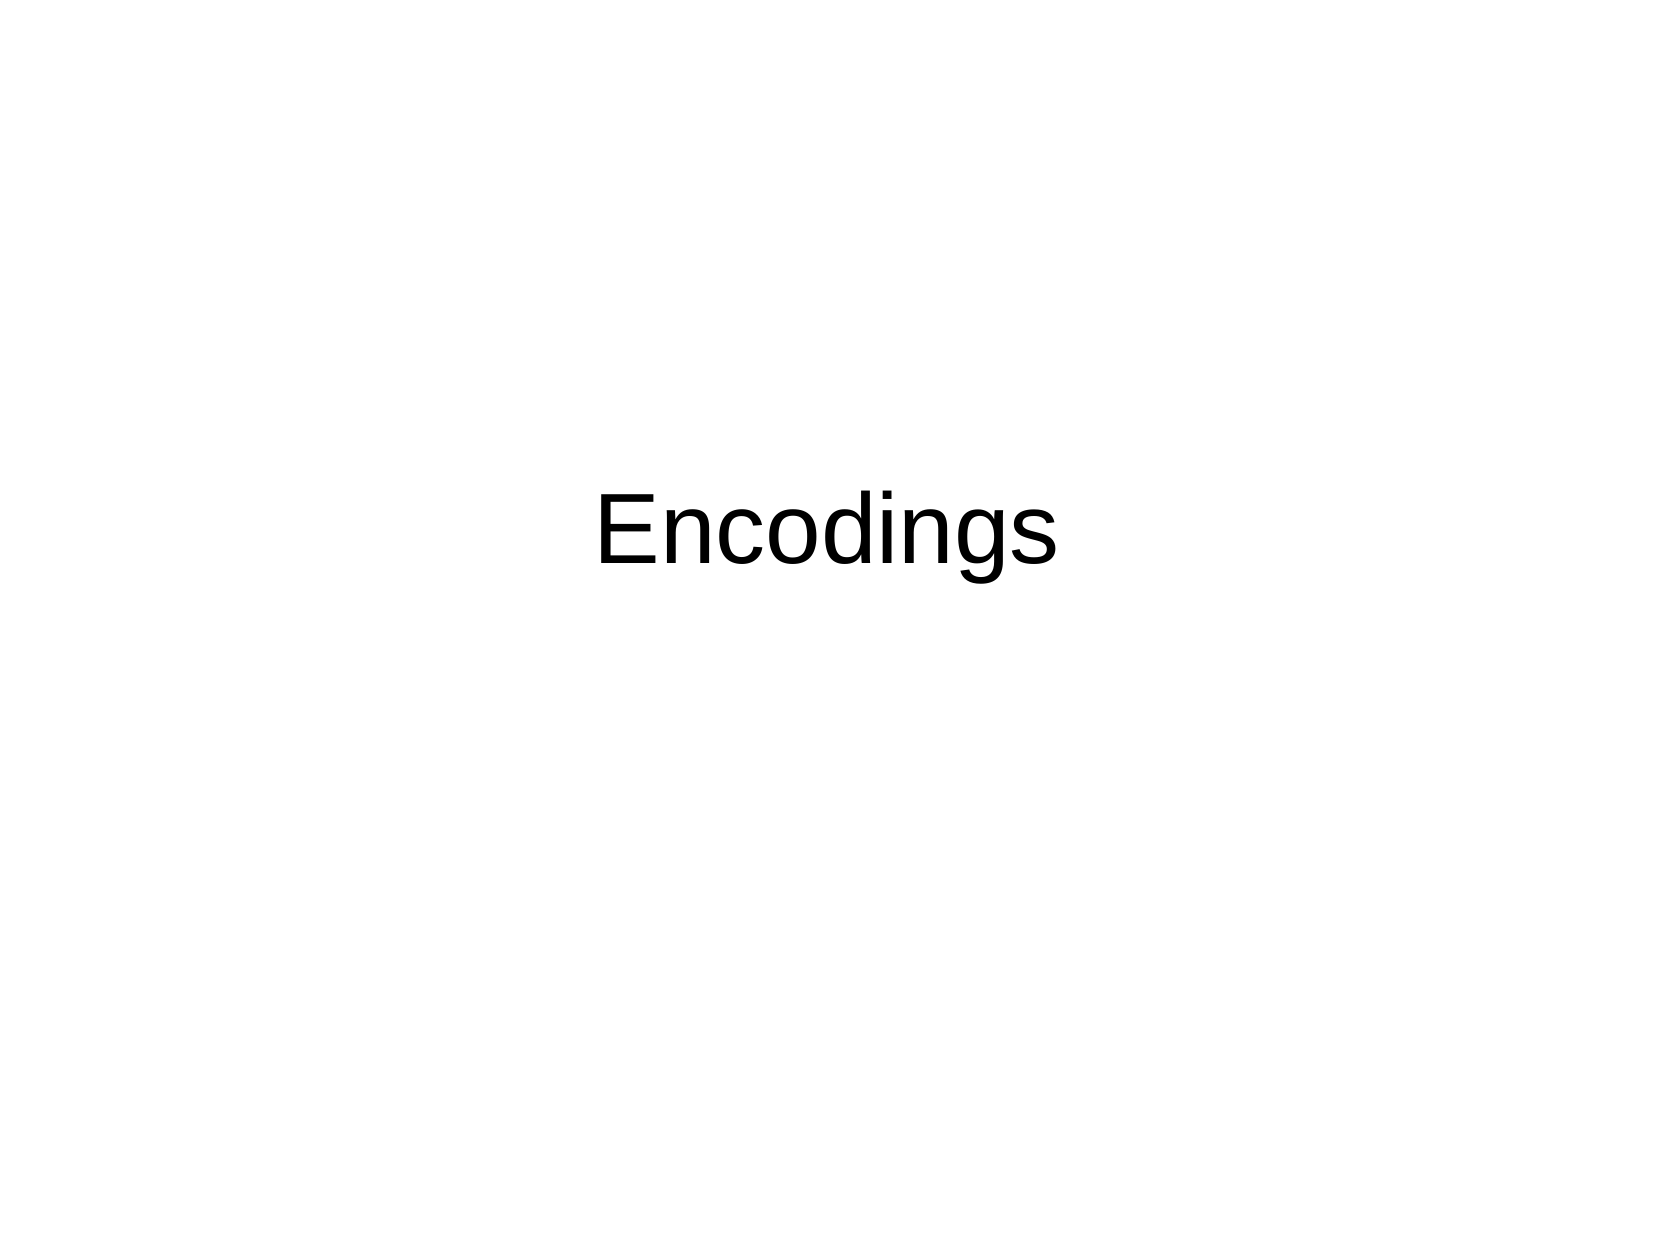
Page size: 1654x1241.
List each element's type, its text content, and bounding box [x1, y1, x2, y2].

subtitle Encodings [82, 49, 1571, 1010]
